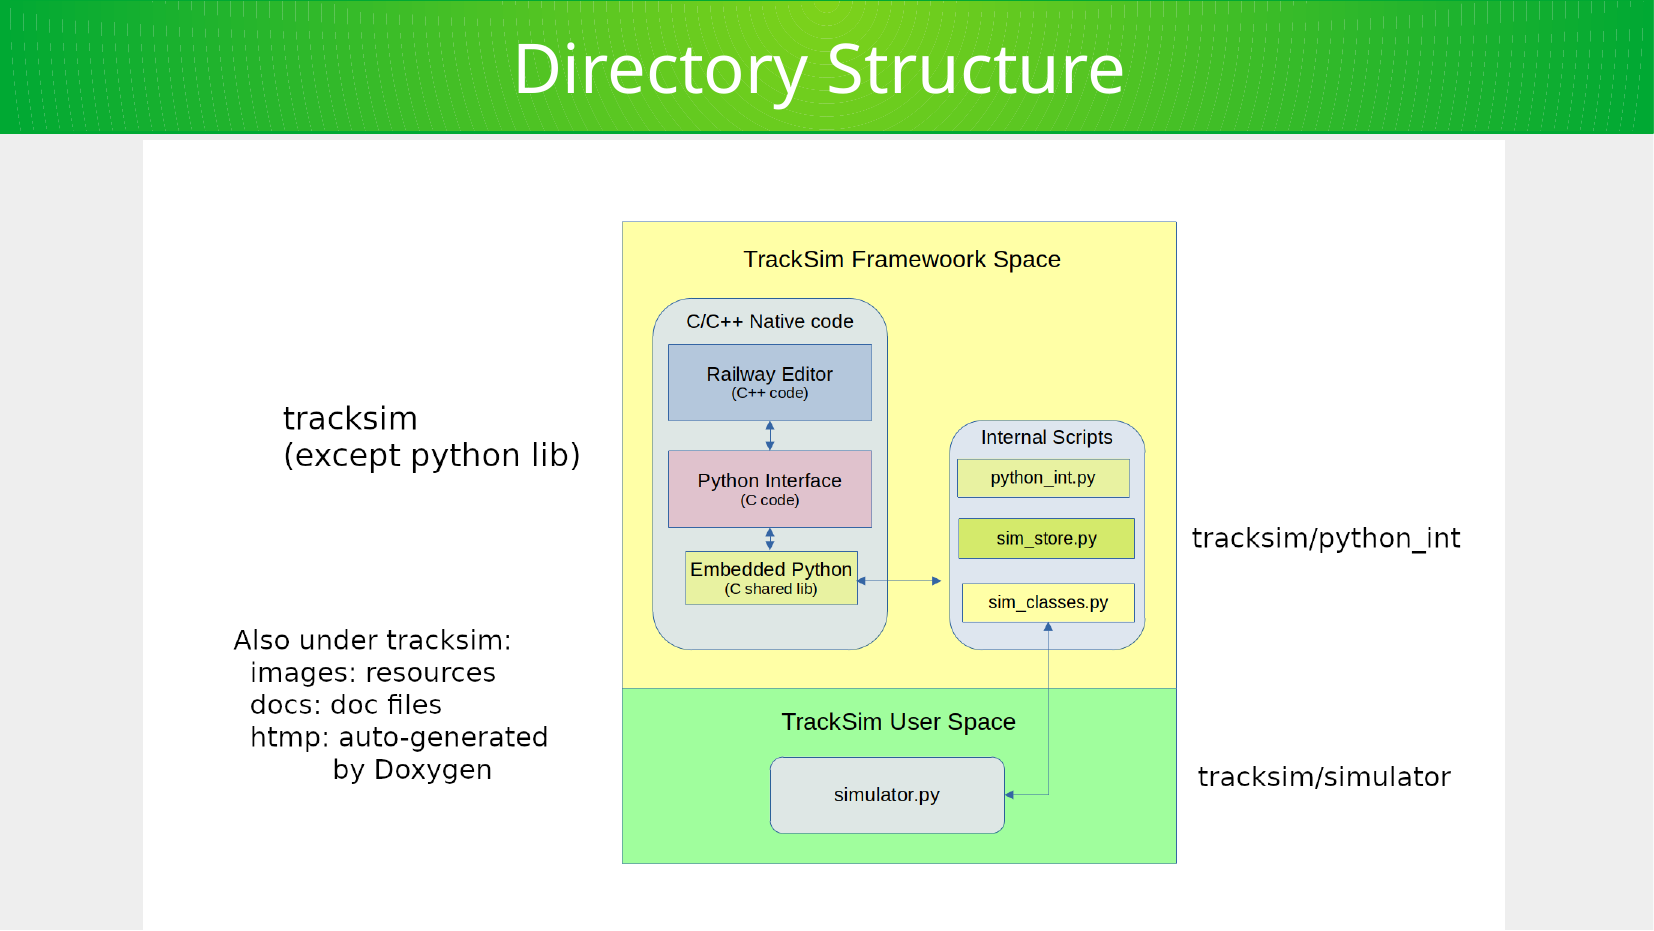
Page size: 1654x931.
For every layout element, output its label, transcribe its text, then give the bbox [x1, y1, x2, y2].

picture [143, 140, 1505, 931]
title Directory Structure [73, 14, 1565, 119]
